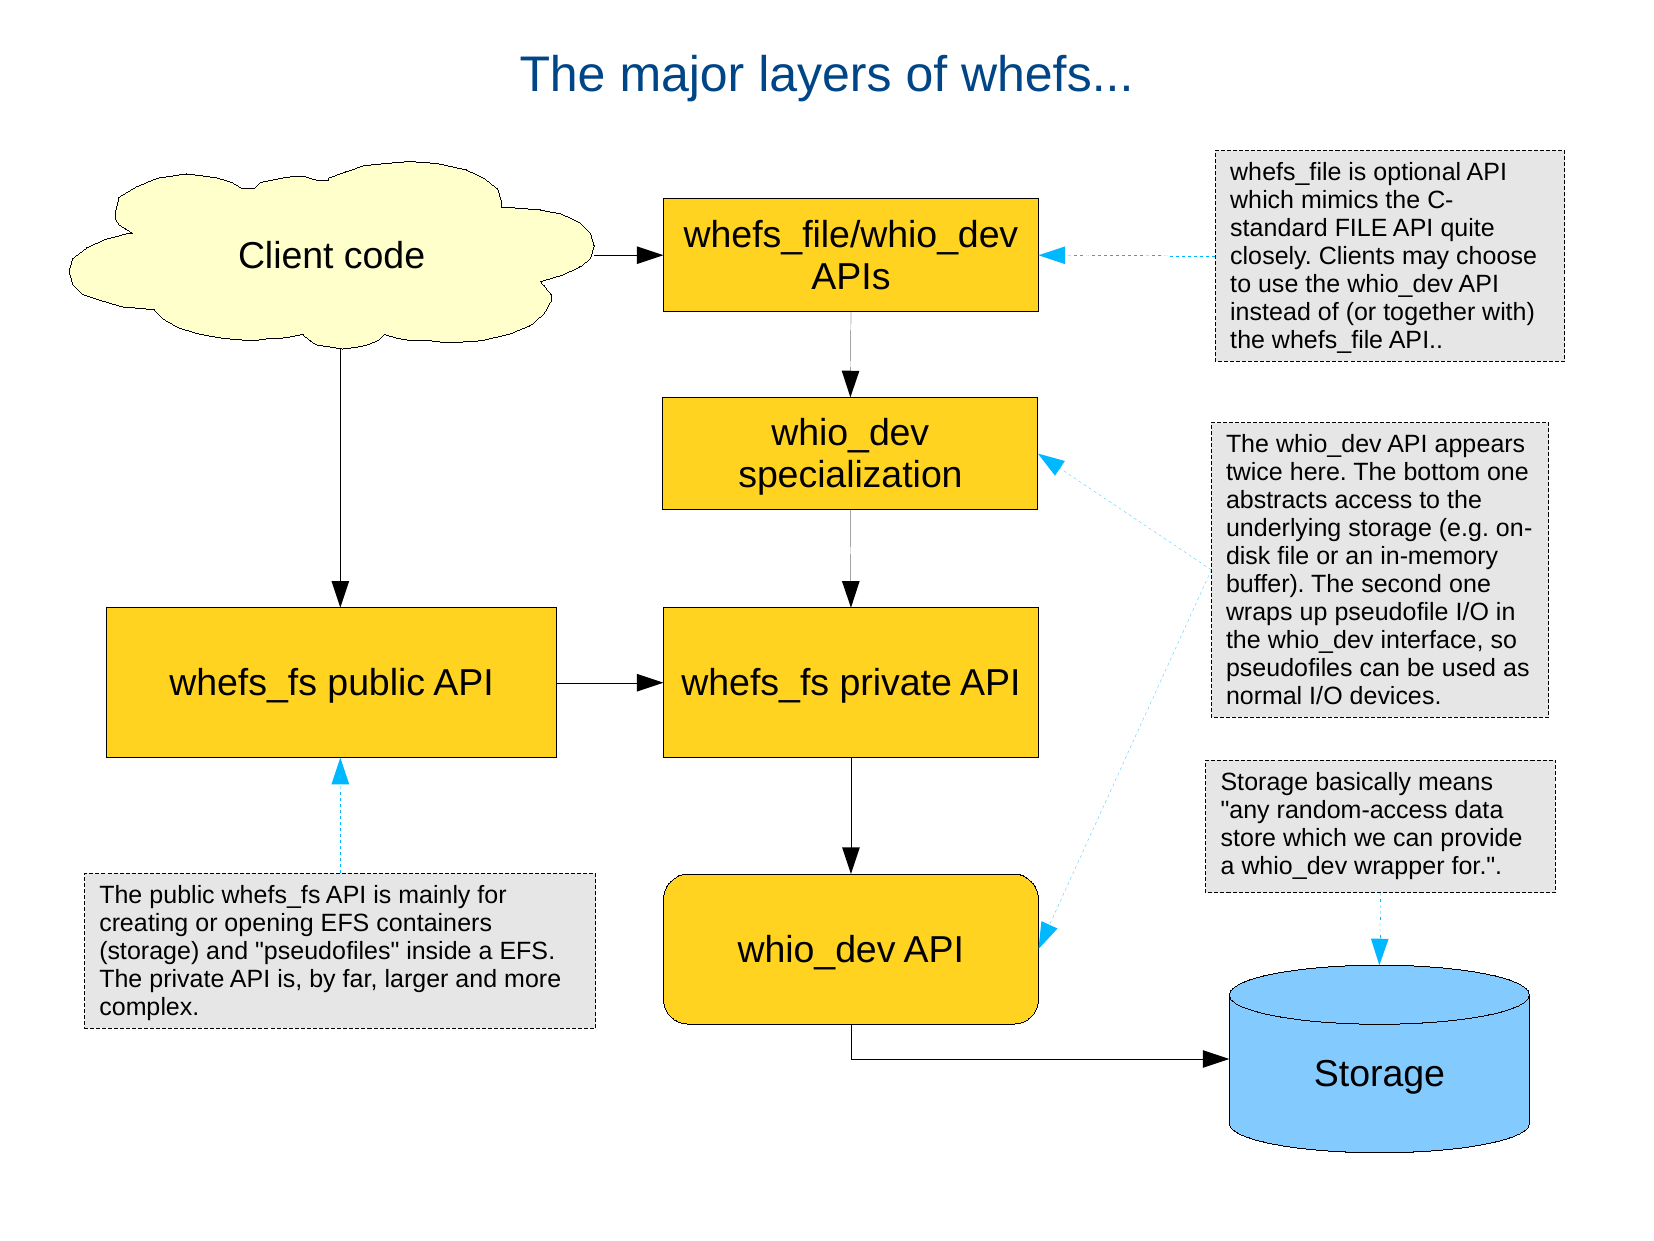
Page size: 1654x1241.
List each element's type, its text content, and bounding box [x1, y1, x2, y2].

text_box whio_dev specialization [662, 397, 1038, 510]
text_box The whio_dev API appears twice here. The bottom one abstracts access to the underlying storage (e.g. on-disk file or an in-memory buffer). The second one wraps up pseudofile I/O in the whio_dev interface, so pseudofiles can be used as normal I/O devices. [1211, 422, 1549, 718]
text_box whefs_file/whio_dev APIs [663, 198, 1039, 312]
text_box whefs_file is optional API which mimics the C-standard FILE API quite closely. Clients may choose to use the whio_dev API instead of (or together with) the whefs_file API.. [1215, 150, 1565, 362]
text_box whefs_fs private API [663, 607, 1039, 758]
text_box Client code [69, 161, 595, 350]
text_box whio_dev API [663, 874, 1039, 1025]
text_box Storage basically means "any random-access data store which we can provide a whio_dev wrapper for.". [1205, 760, 1556, 893]
text_box Storage [1229, 965, 1530, 1153]
text_box whefs_fs public API [106, 607, 557, 758]
text_box The major layers of whefs... [283, 37, 1371, 112]
text_box The public whefs_fs API is mainly for creating or opening EFS containers (storage) and "pseudofiles" inside a EFS. The private API is, by far, larger and more complex. [84, 873, 596, 1029]
